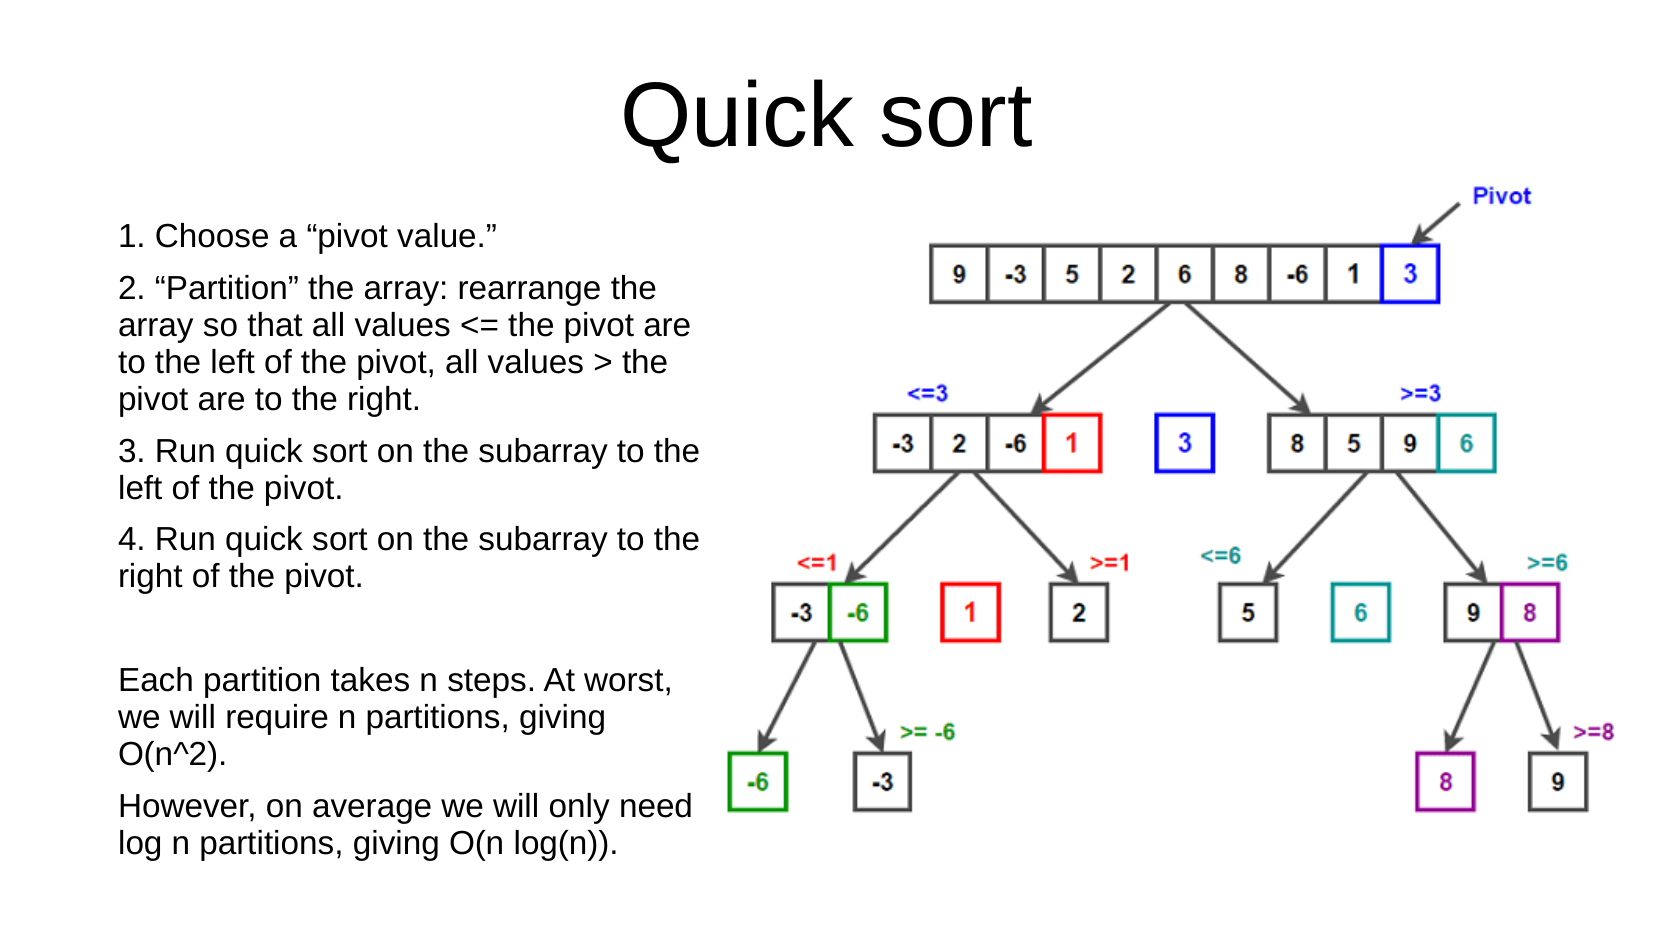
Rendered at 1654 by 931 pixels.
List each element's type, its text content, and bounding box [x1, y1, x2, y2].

list 1. Choose a “pivot value.” 2. “Partition” the array: rearrange the array so that all values <= the pivot are to the left of the pivot, all values > the pivot are to the right. 3. Run quick sort on the subarray to the left of the pivot. 4. Run quick sort on the subarray to the right of the pivot. Each partition takes n steps. At worst, we will require n partitions, giving O(n^2). However, on average we will only need log n partitions, giving O(n log(n)). [82, 217, 706, 886]
title Quick sort [82, 37, 1571, 193]
picture [720, 179, 1622, 821]
